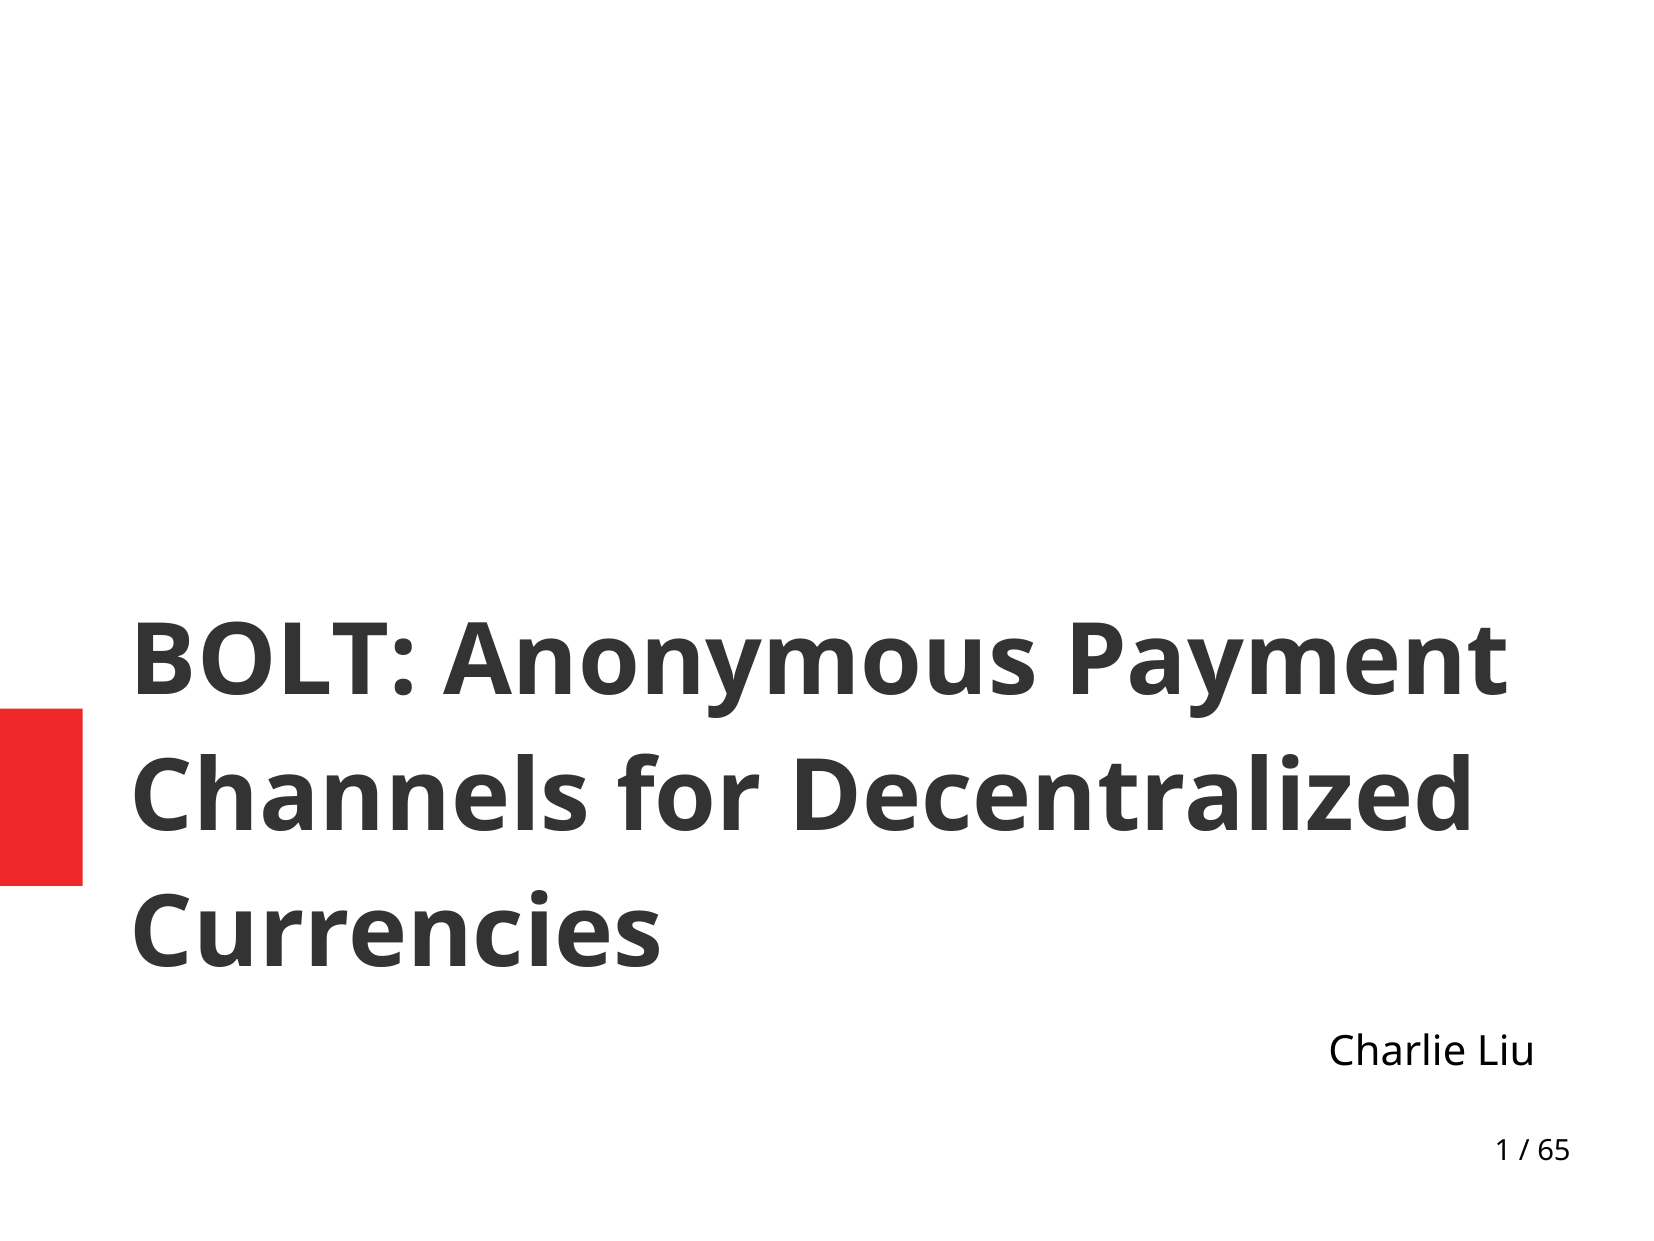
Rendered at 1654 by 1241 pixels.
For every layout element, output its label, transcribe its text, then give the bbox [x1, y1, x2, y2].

subtitle Charlie Liu [129, 968, 1536, 1130]
title BOLT: Anonymous Payment Channels for Decentralized Currencies [129, 588, 1536, 968]
